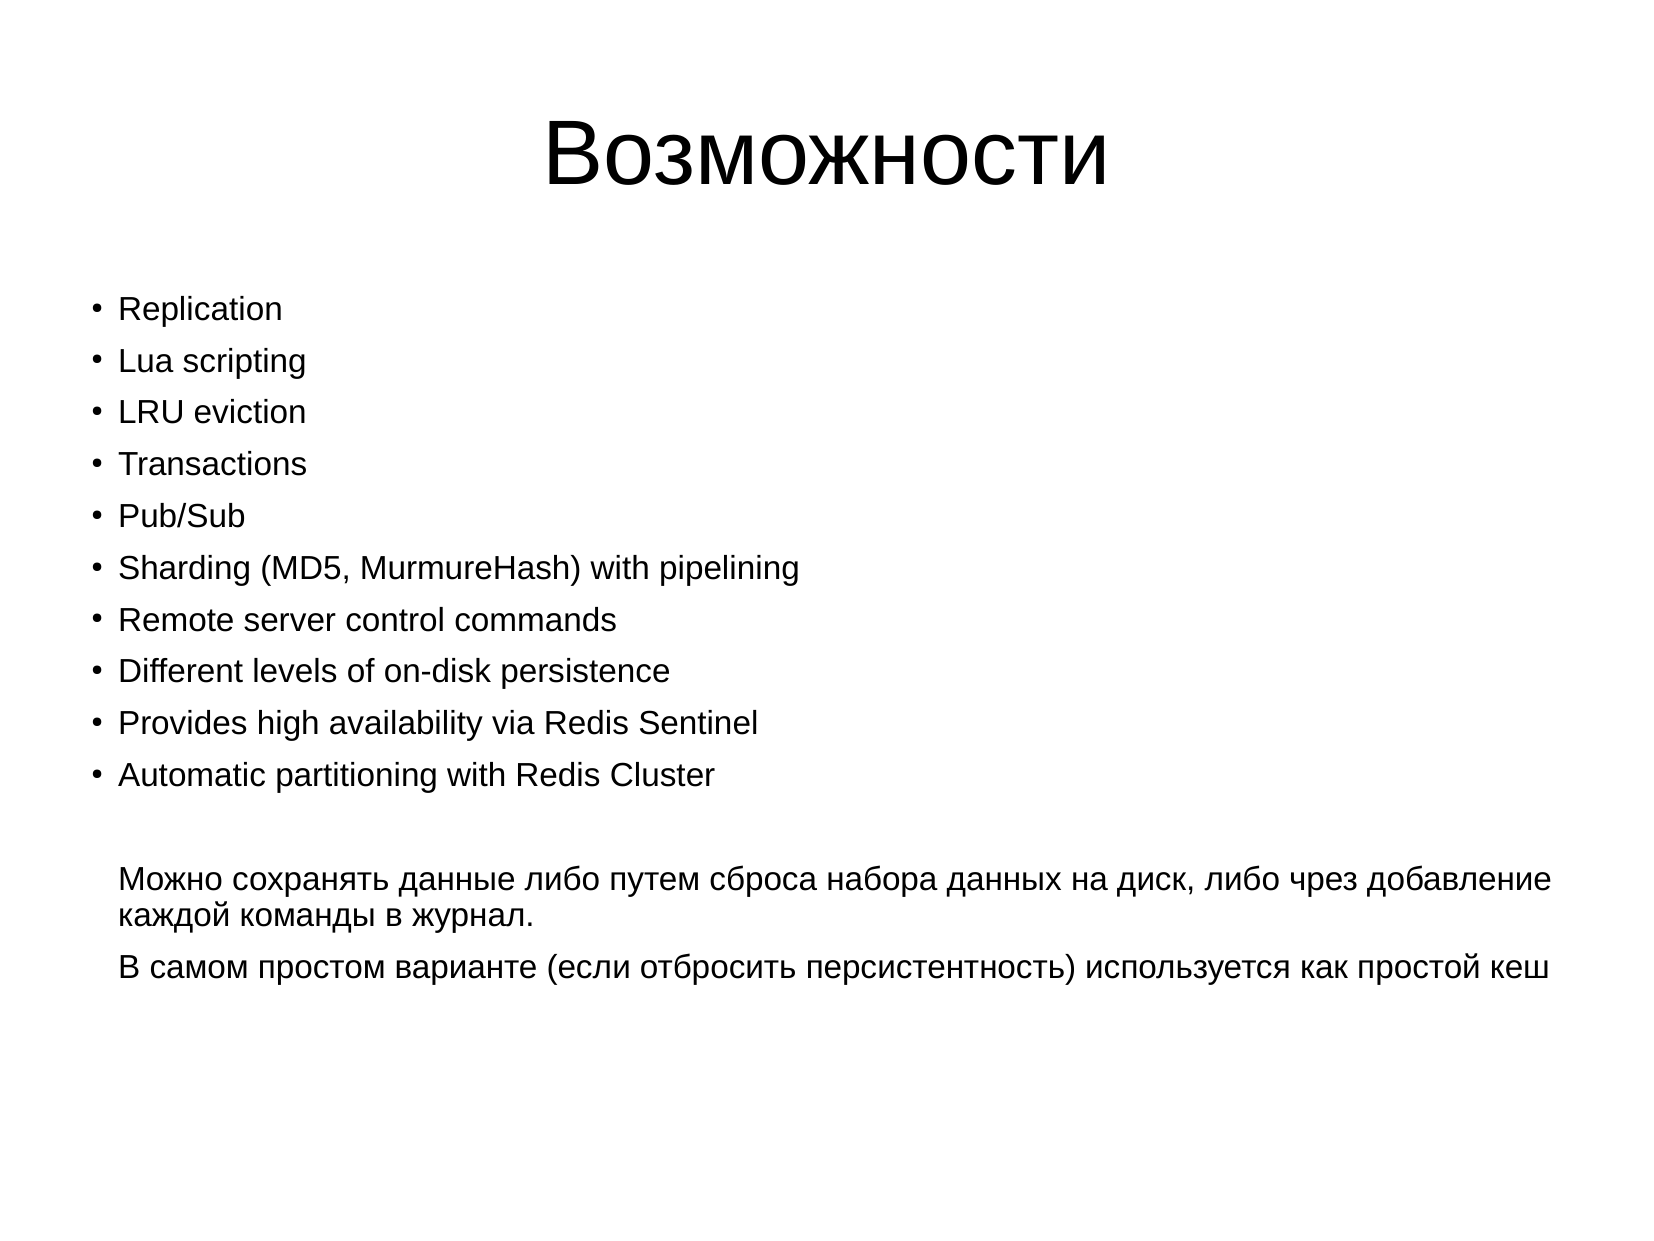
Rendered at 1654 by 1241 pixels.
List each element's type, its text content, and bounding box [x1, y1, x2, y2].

list Replication Lua scripting LRU eviction Transactions Pub/Sub Sharding (MD5, MurmureHash) with pipelining Remote server control commands Different levels of on-disk persistence Provides high availability via Redis Sentinel Automatic partitioning with Redis Cluster Можно сохранять данные либо путем сброса набора данных на диск, либо чрез добавление каждой команды в журнал. В самом простом варианте (если отбросить персистентность) используется как простой кеш [82, 290, 1571, 1010]
title Возможности [82, 49, 1571, 257]
